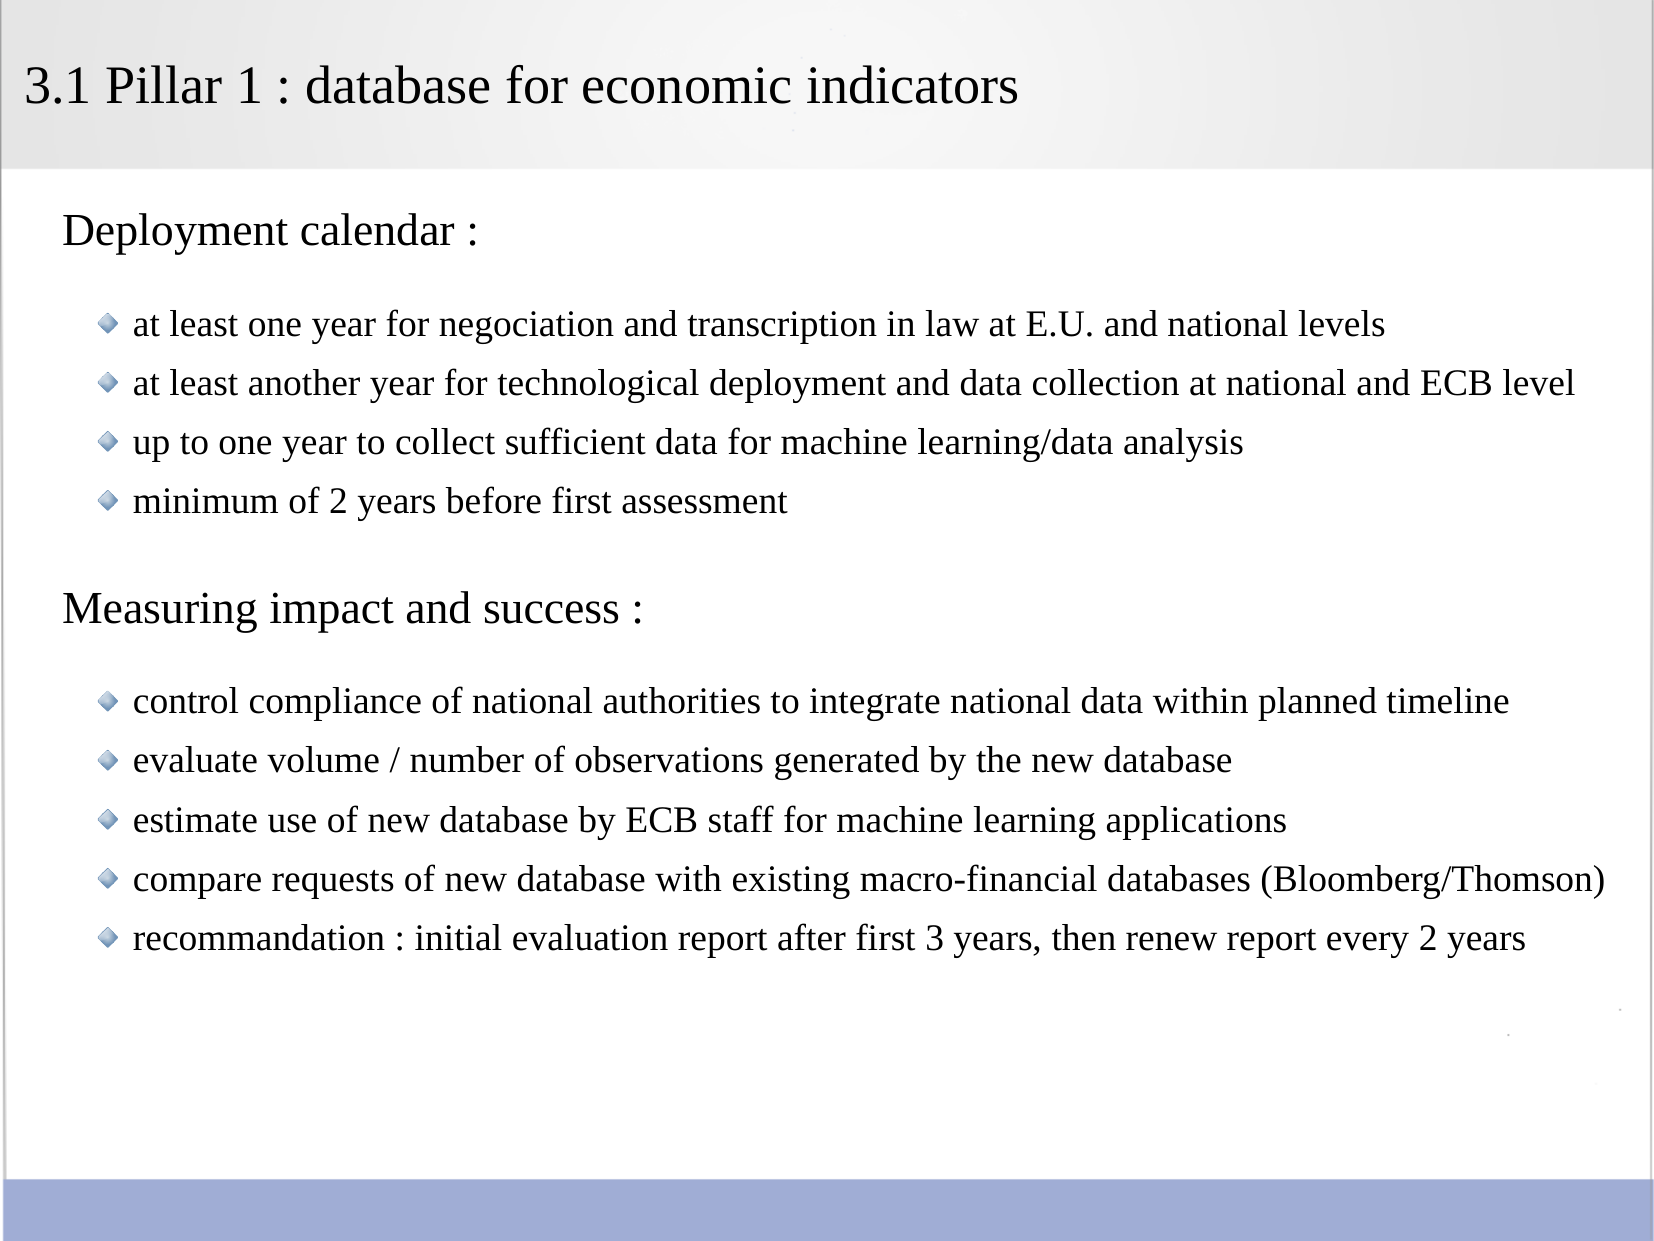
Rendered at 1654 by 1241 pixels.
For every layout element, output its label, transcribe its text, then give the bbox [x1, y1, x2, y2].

text_box Measuring impact and success : control compliance of national authorities to integrate national data within planned timeline evaluate volume / number of observations generated by the new database estimate use of new database by ECB staff for machine learning applications compare requests of new database with existing macro-financial databases (Bloomberg/Thomson) recommandation : initial evaluation report after first 3 years, then renew report every 2 years [47, 566, 1630, 1084]
text_box Deployment calendar : at least one year for negociation and transcription in law at E.U. and national levels at least another year for technological deployment and data collection at national and ECB level up to one year to collect sufficient data for machine learning/data analysis minimum of 2 years before first assessment [47, 188, 1607, 532]
text_box 3.1 Pillar 1 : database for economic indicators [9, 48, 1619, 183]
